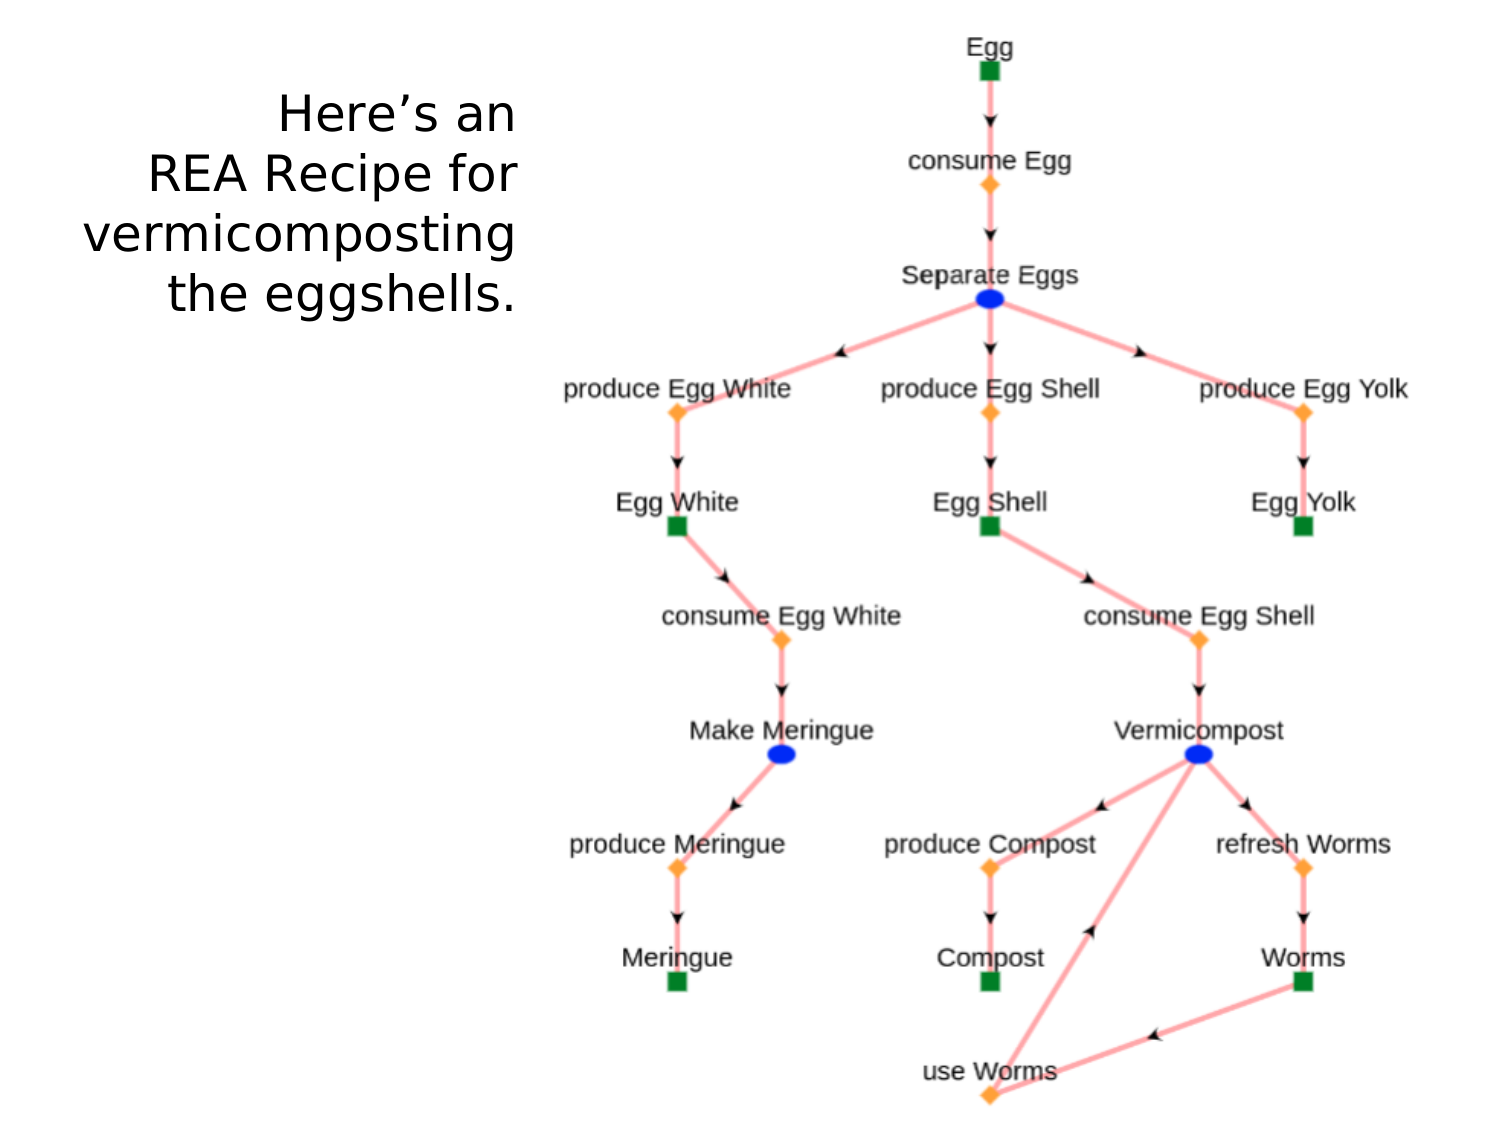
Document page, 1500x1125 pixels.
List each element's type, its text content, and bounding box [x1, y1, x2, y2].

text_box Here’s an REA Recipe for vermicomposting the eggshells. [60, 78, 533, 424]
picture [532, 4, 1467, 1125]
